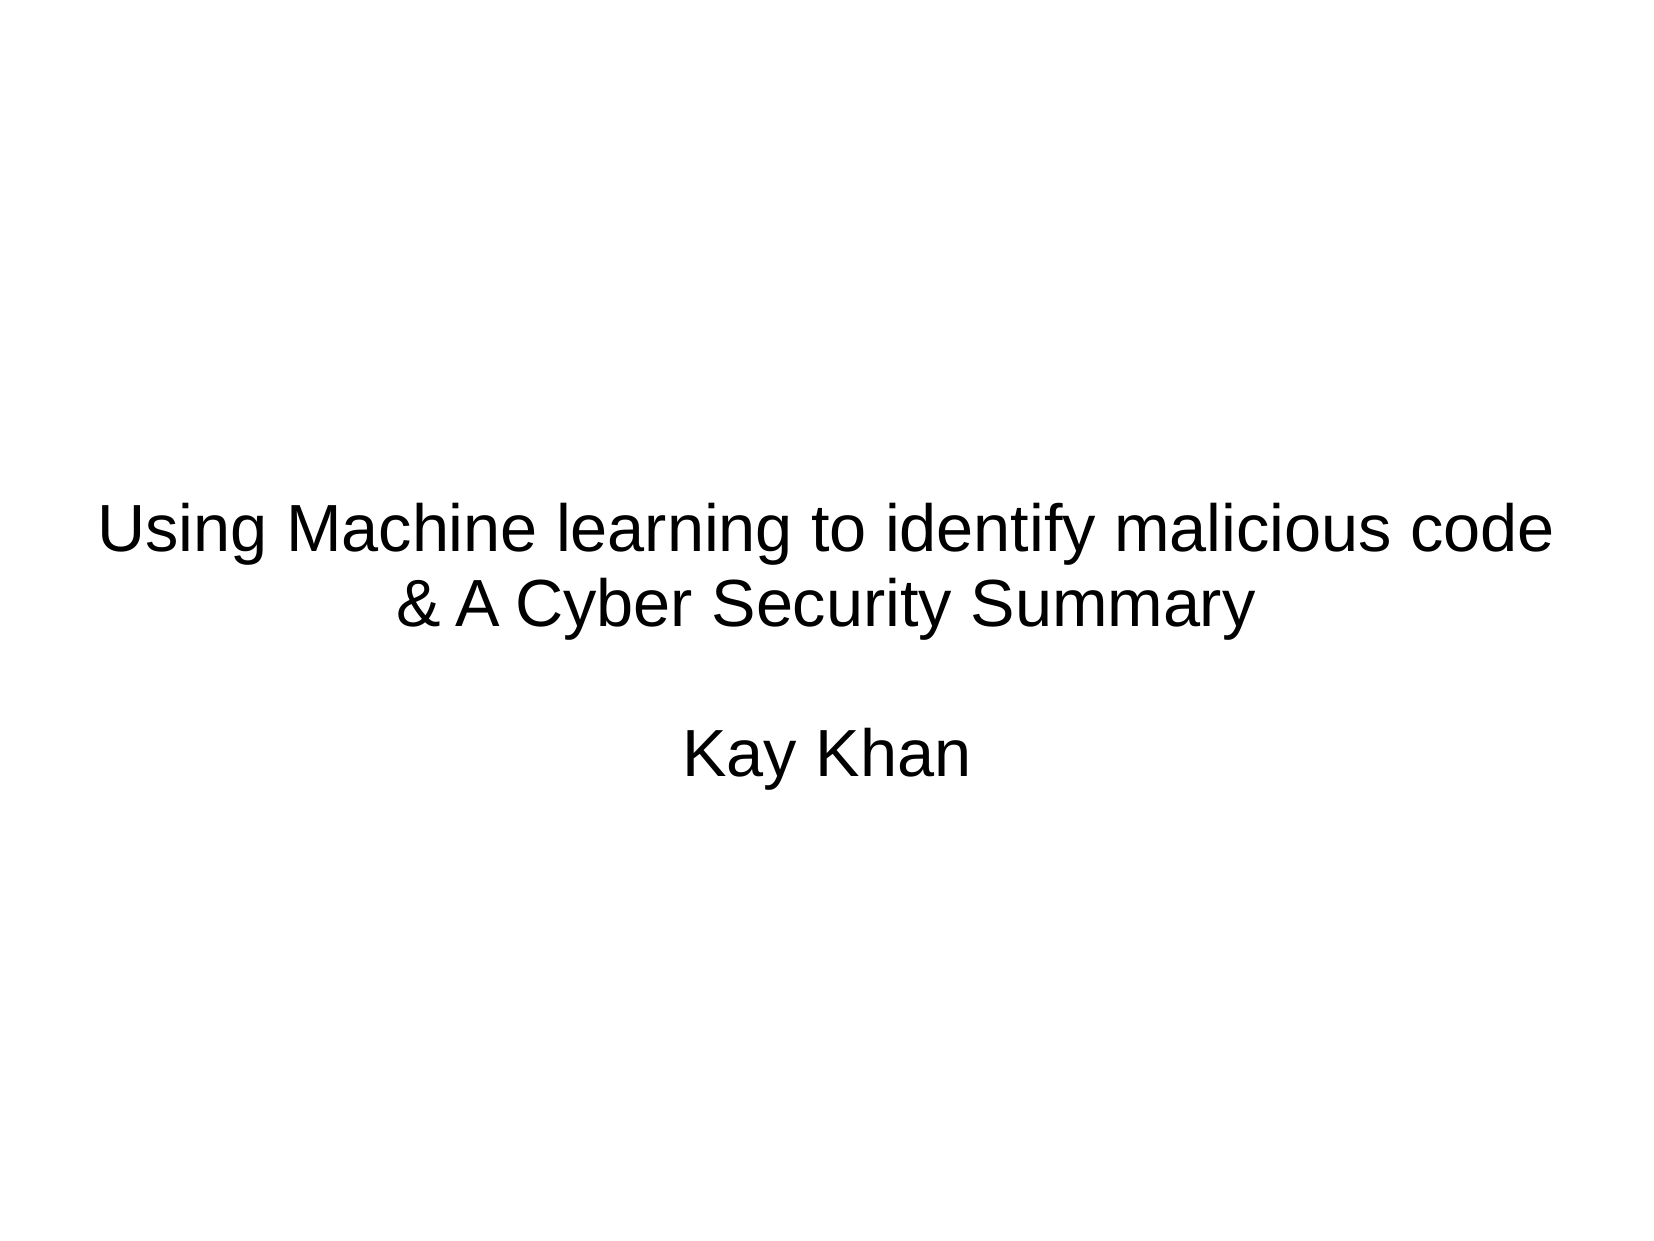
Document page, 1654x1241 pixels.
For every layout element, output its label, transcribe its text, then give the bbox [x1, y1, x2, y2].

subtitle Using Machine learning to identify malicious code & A Cyber Security Summary Kay Khan [82, 49, 1571, 1158]
